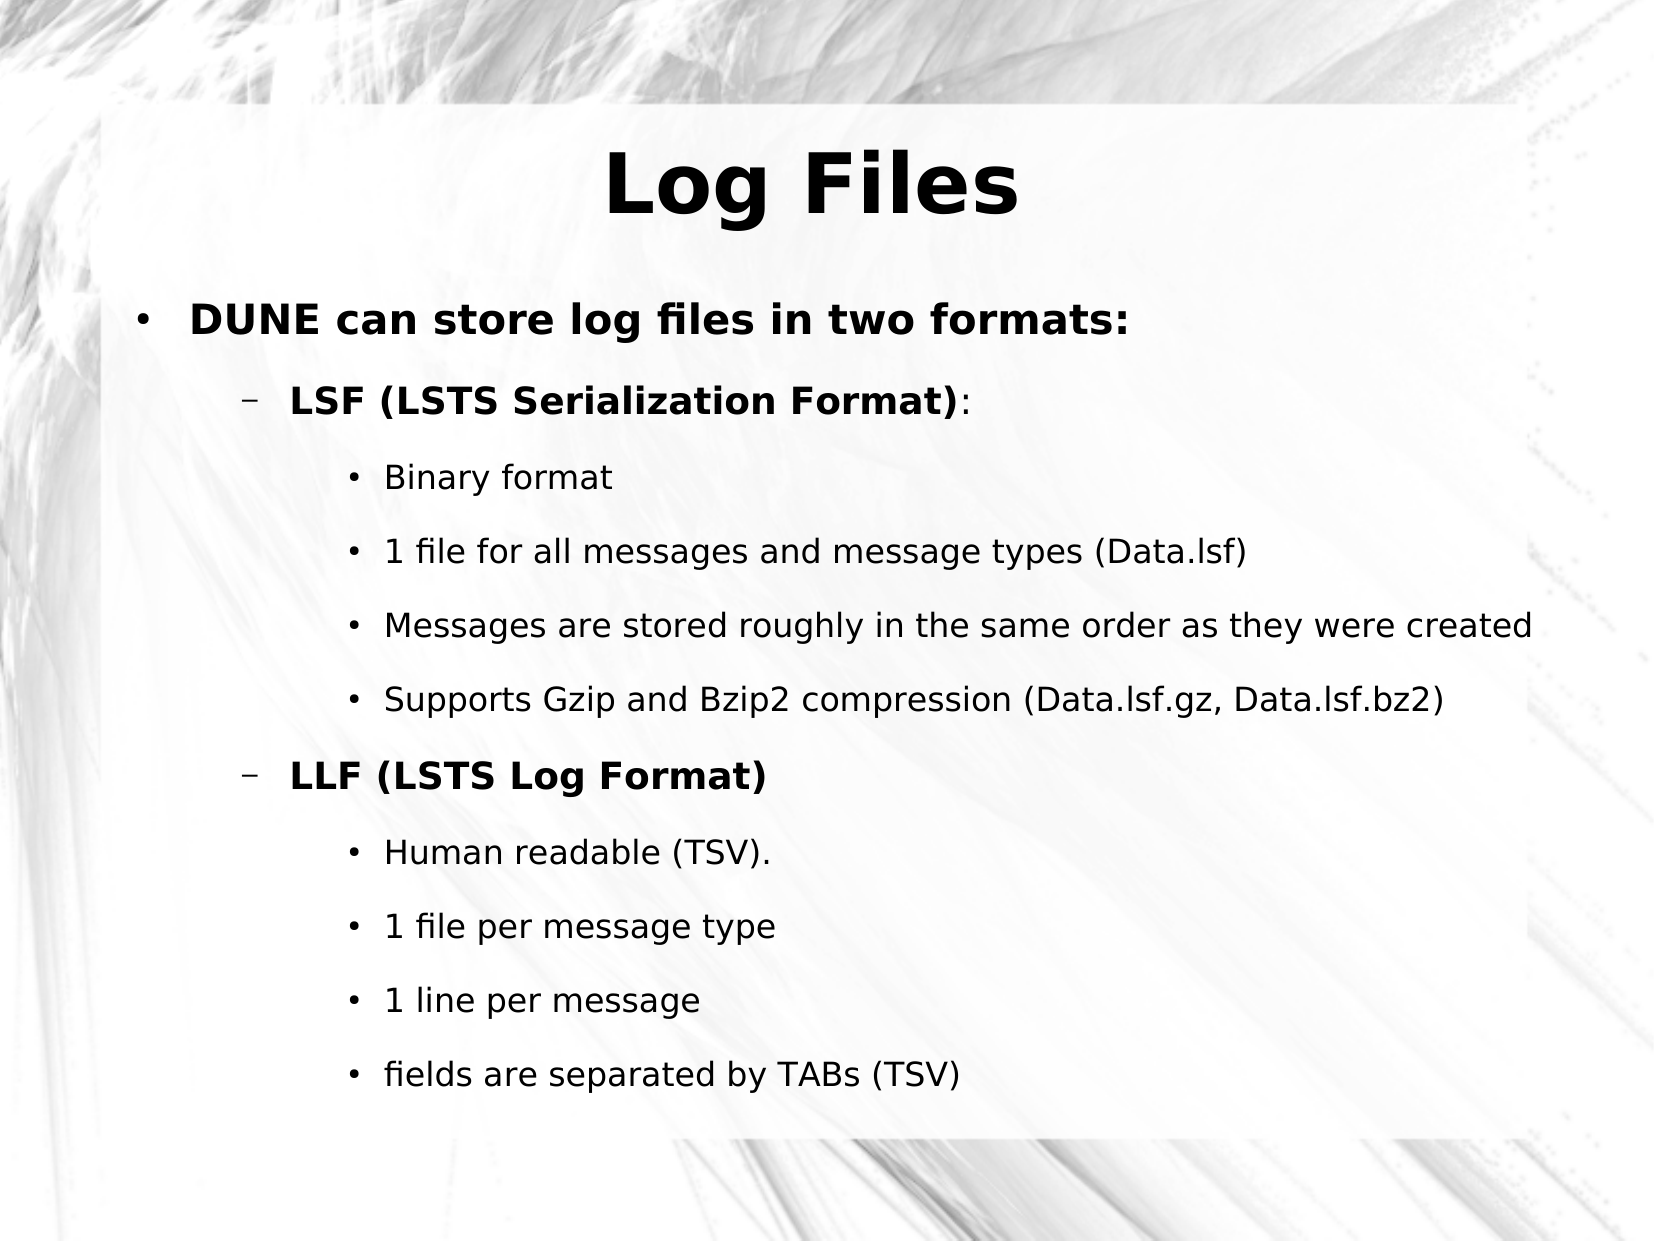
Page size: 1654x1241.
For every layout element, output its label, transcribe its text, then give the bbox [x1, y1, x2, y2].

title Log Files [118, 100, 1506, 269]
picture [0, 0, 1654, 1241]
list DUNE can store log files in two formats: LSF (LSTS Serialization Format): Binary format 1 file for all messages and message types (Data.lsf) Messages are stored roughly in the same order as they were created Supports Gzip and Bzip2 compression (Data.lsf.gz, Data.lsf.bz2) LLF (LSTS Log Format) Human readable (TSV). 1 file per message type 1 line per message fields are separated by TABs (TSV) [118, 296, 1571, 1095]
